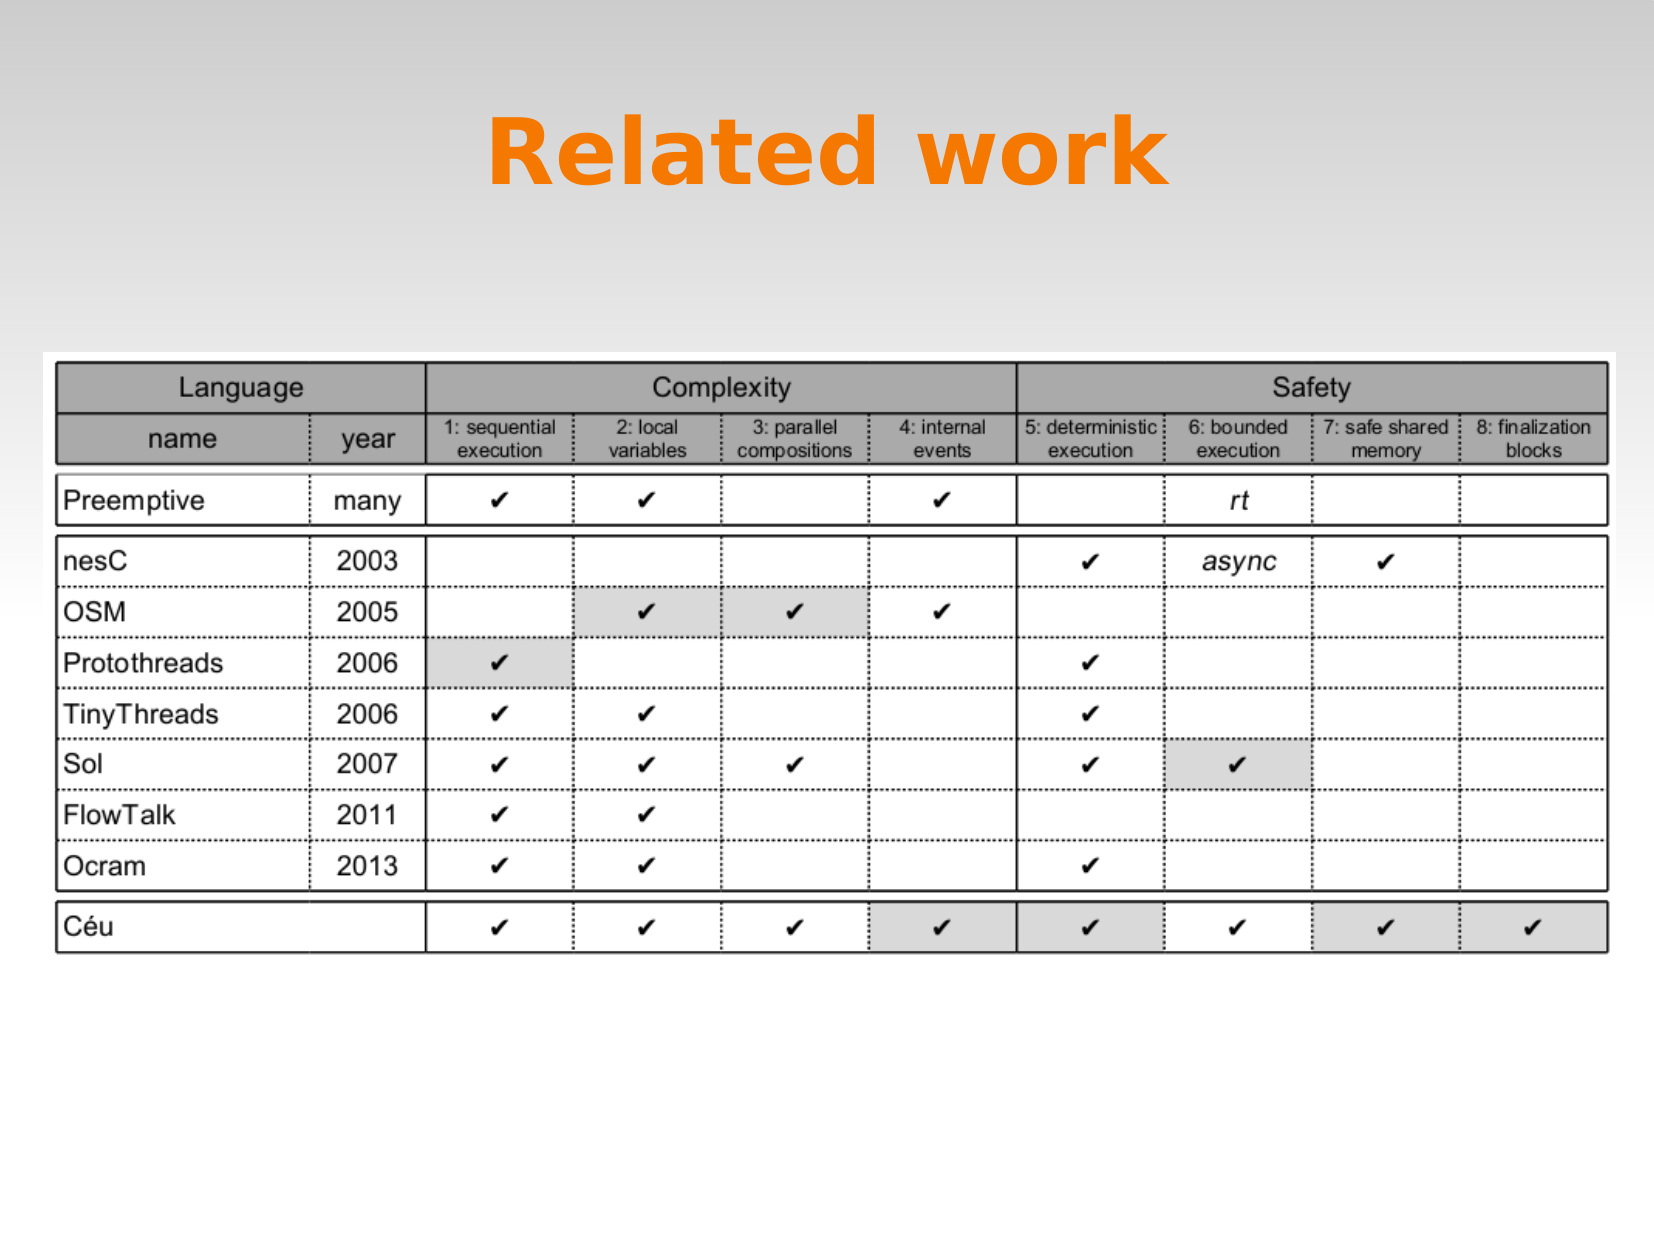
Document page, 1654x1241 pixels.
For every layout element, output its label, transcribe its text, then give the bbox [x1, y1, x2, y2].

picture [43, 352, 1616, 967]
title Related work [82, 49, 1571, 257]
